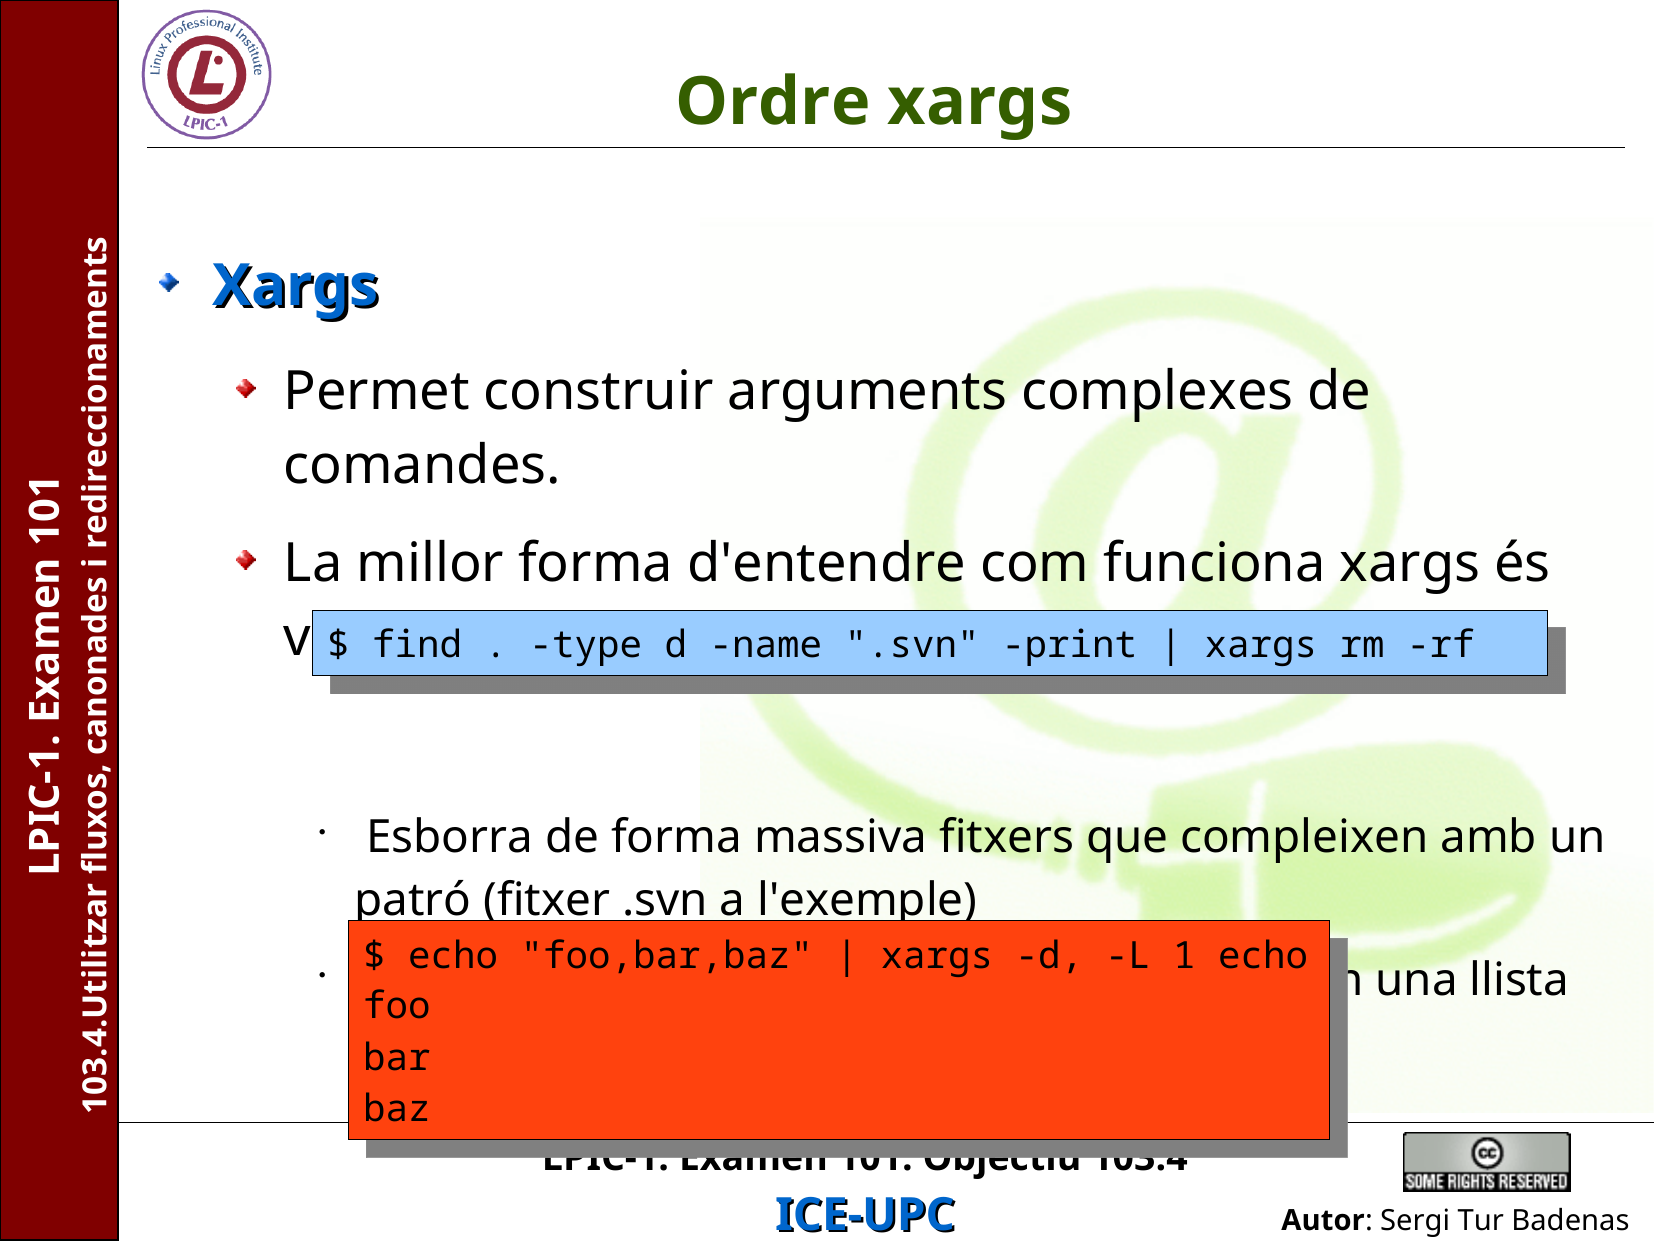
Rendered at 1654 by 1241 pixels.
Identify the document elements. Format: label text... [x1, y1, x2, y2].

picture [1403, 1132, 1571, 1192]
text_box $ echo "foo,bar,baz" | xargs -d, -L 1 echo foo bar baz [348, 920, 1330, 1091]
picture [135, 5, 277, 55]
list Xargs Permet construir arguments complexes de comandes. La millor forma d'entendre com funciona xargs és veure un exemple: Esborra de forma massiva fitxers que compleixen amb un patró (fitxer .svn a l'exemple) Té moltes opcions. Convertir llista en comes en una llista [141, 242, 1630, 1078]
picture [700, 217, 1654, 1113]
text_box $ find . -type d -name ".svn" -print | xargs rm -rf [312, 610, 1548, 664]
title Ordre xargs [129, 55, 1619, 142]
